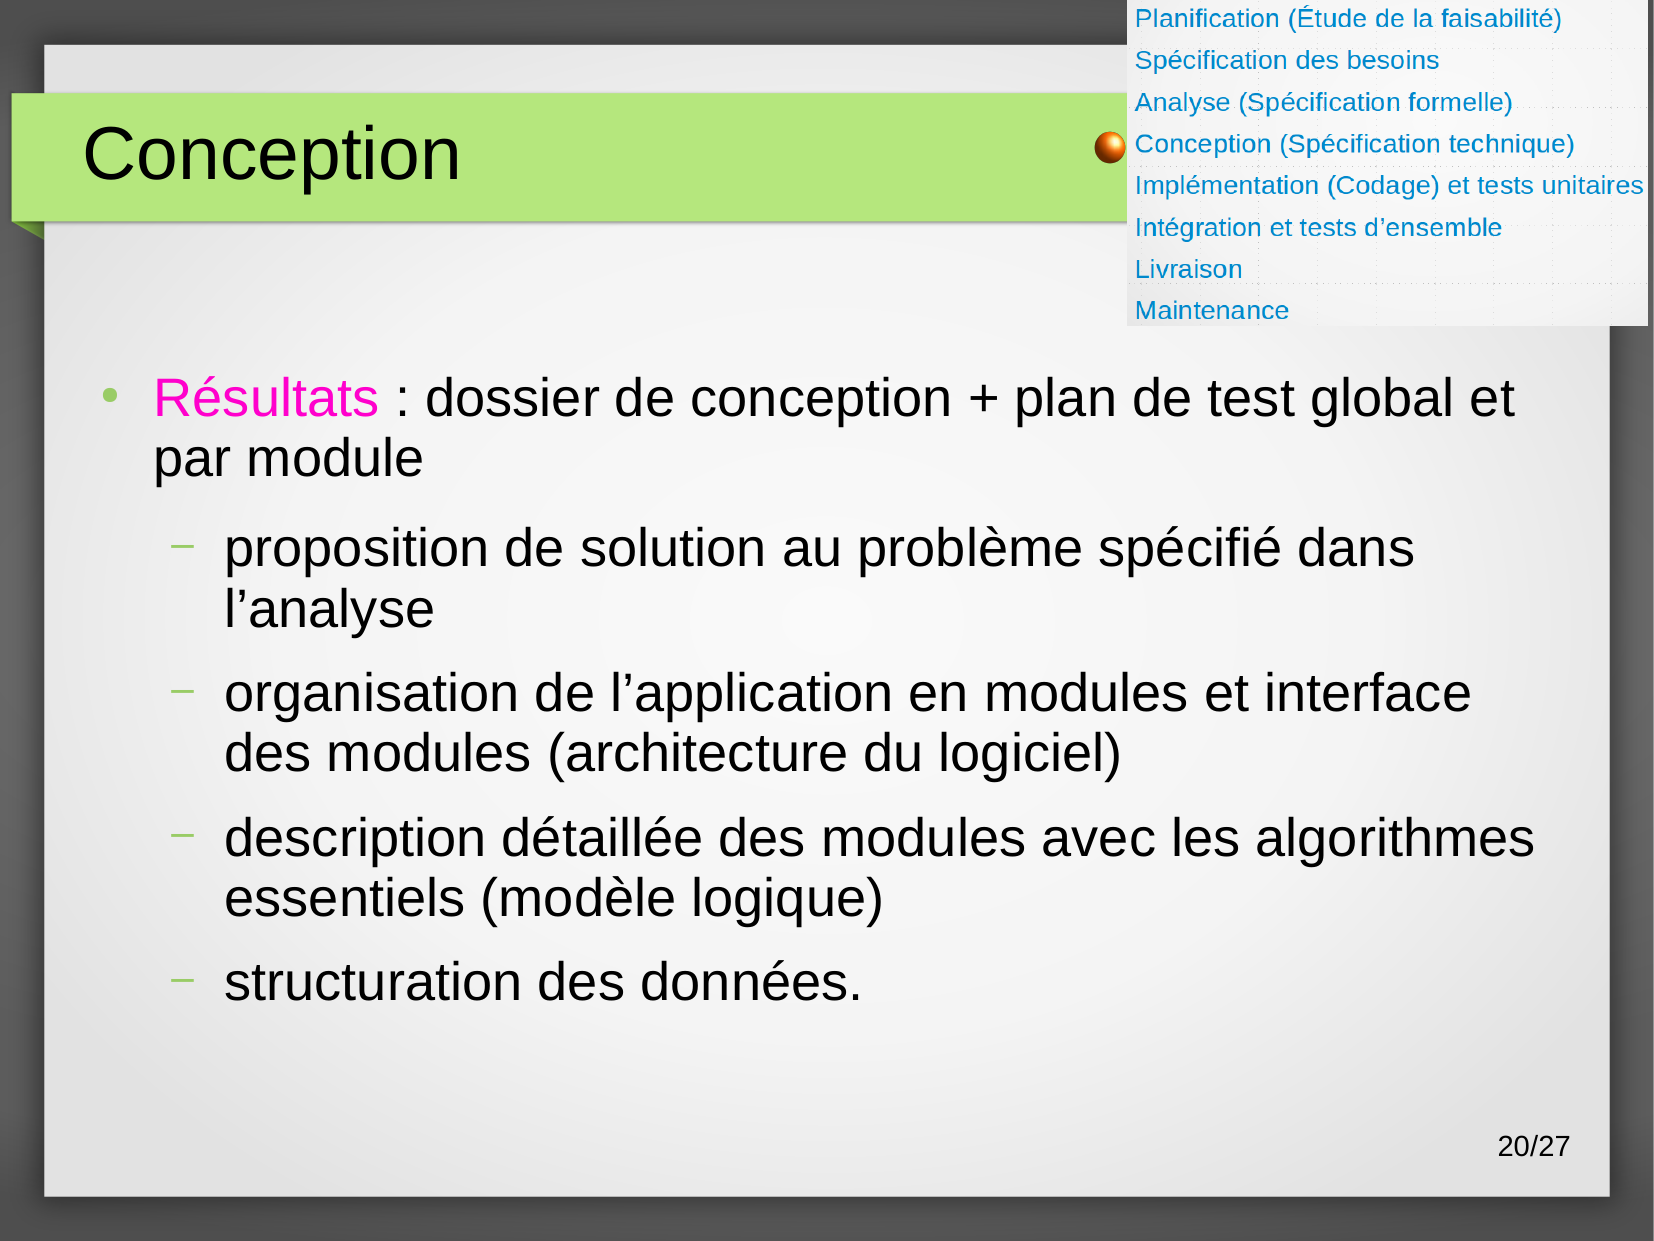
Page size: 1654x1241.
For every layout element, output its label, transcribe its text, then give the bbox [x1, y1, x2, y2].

title Conception [82, 94, 1127, 213]
picture [0, 0, 1654, 1241]
list Résultats : dossier de conception + plan de test global et par module proposition de solution au problème spécifié dans l’analyse organisation de l’application en modules et interface des modules (architecture du logiciel) description détaillée des modules avec les algorithmes essentiels (modèle logique) structuration des données. [82, 366, 1571, 1087]
